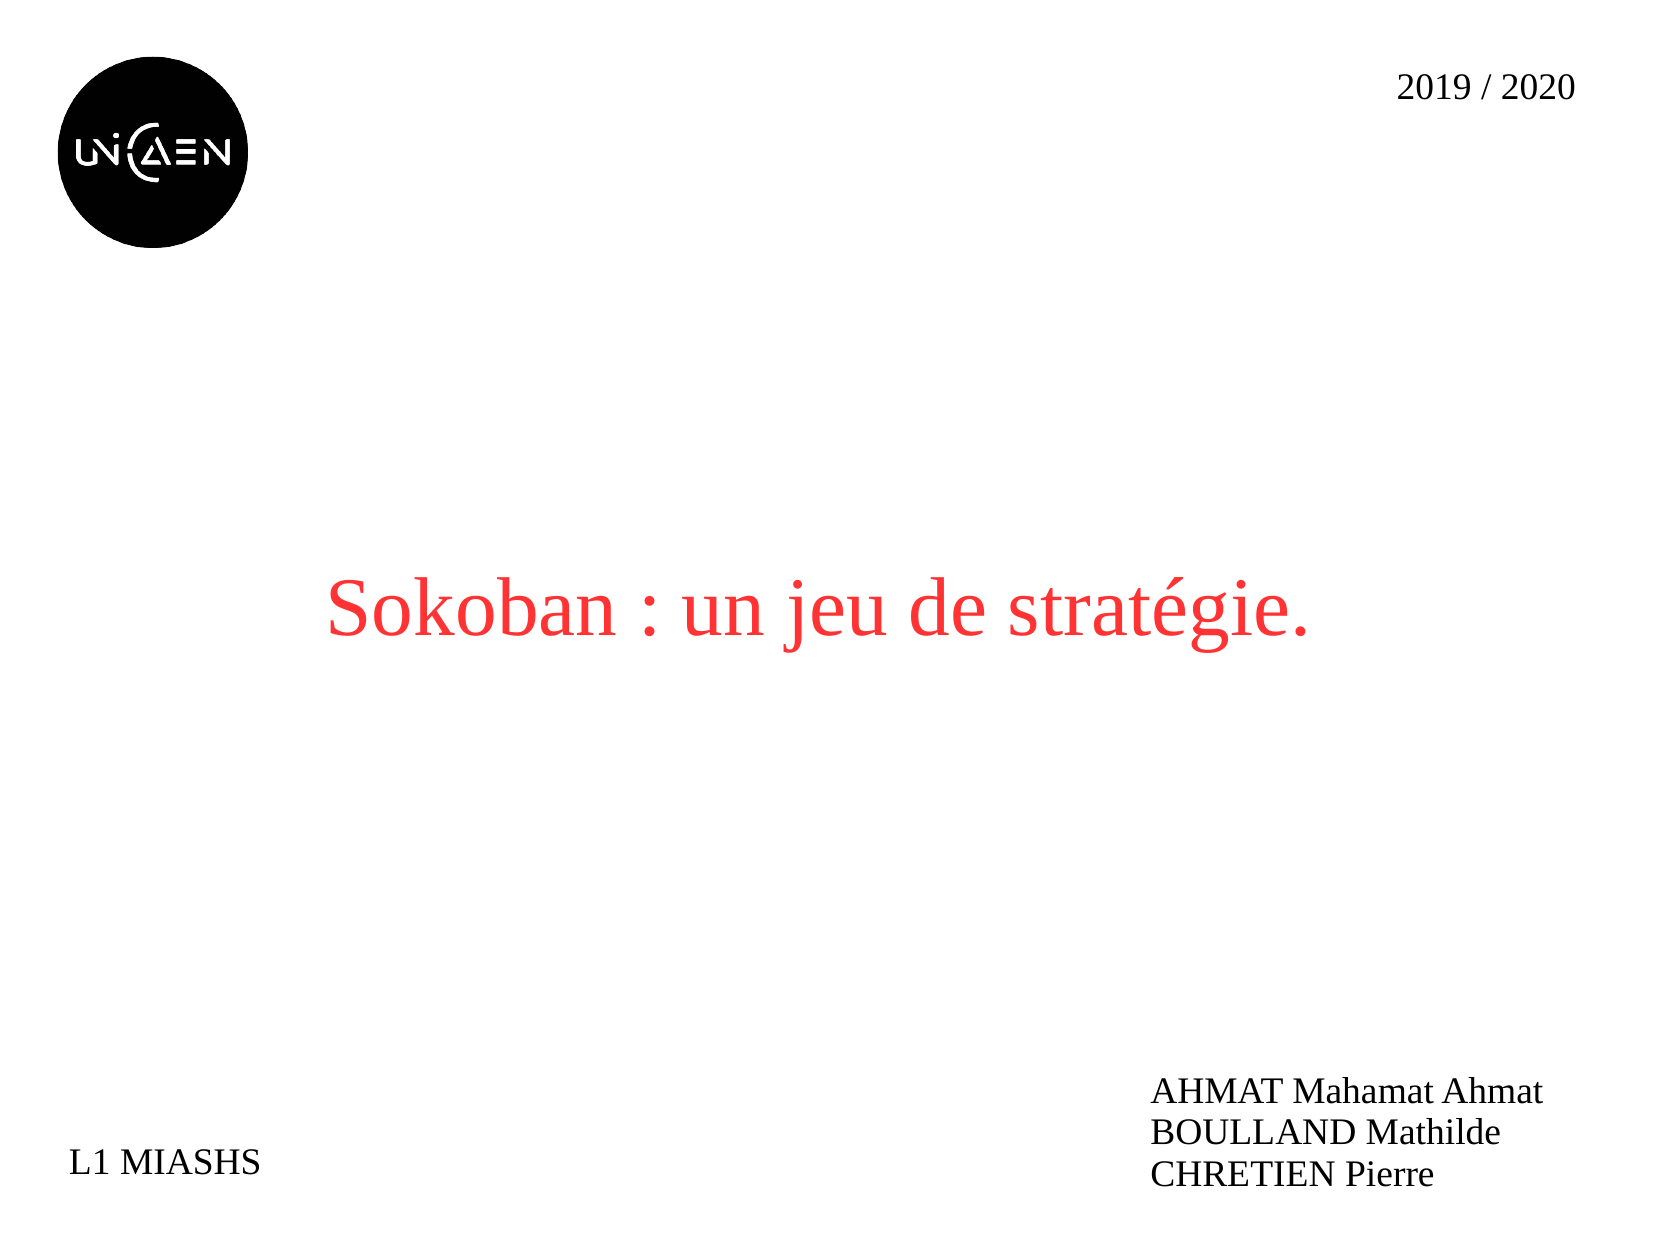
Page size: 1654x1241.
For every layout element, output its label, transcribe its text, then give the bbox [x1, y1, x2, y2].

text_box L1 MIASHS [54, 1133, 284, 1205]
subtitle Sokoban : un jeu de stratégie. [74, 197, 1564, 1017]
picture [45, 44, 260, 260]
text_box AHMAT Mahamat Ahmat BOULLAND Mathilde CHRETIEN Pierre [1135, 1062, 1607, 1205]
text_box 2019 / 2020 [1381, 59, 1592, 131]
